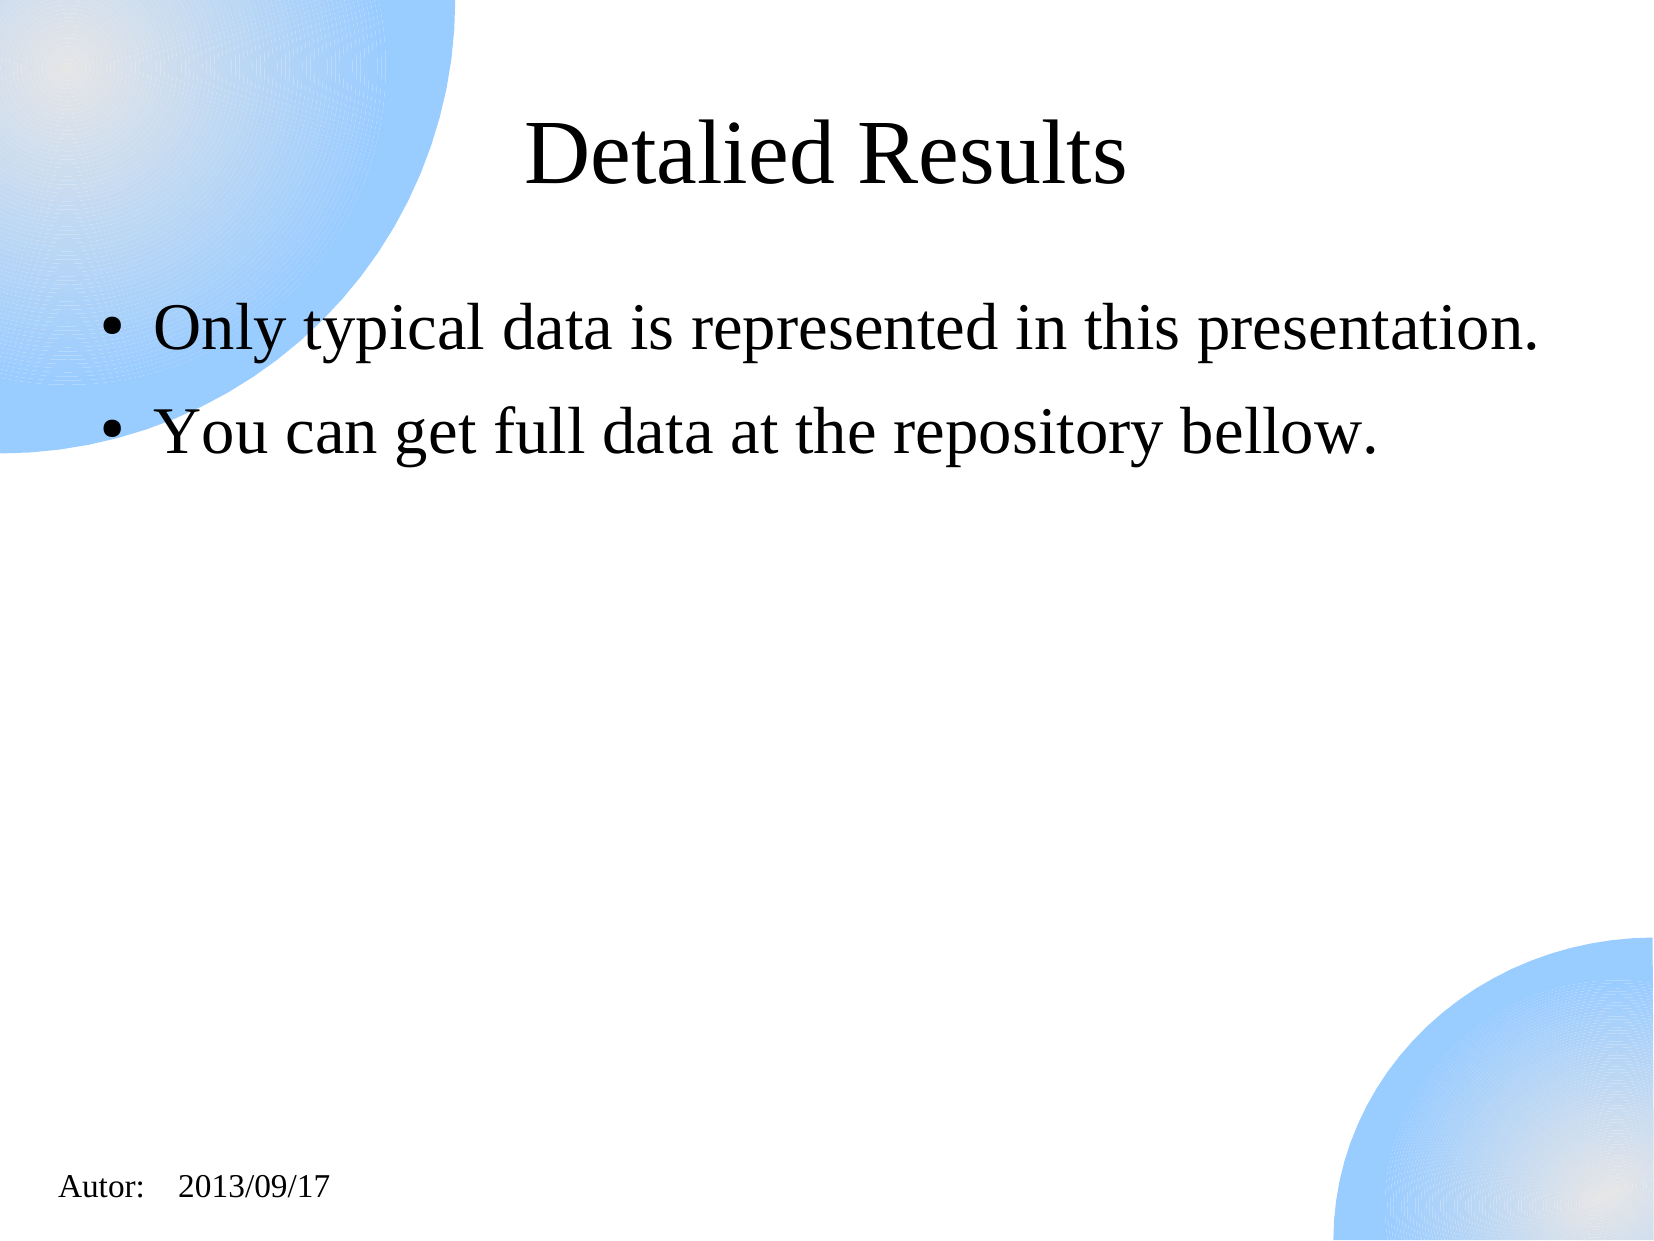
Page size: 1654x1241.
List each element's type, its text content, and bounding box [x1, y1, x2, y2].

title Detalied Results [82, 49, 1571, 257]
list Only typical data is represented in this presentation. You can get full data at the repository bellow. [82, 290, 1571, 1010]
